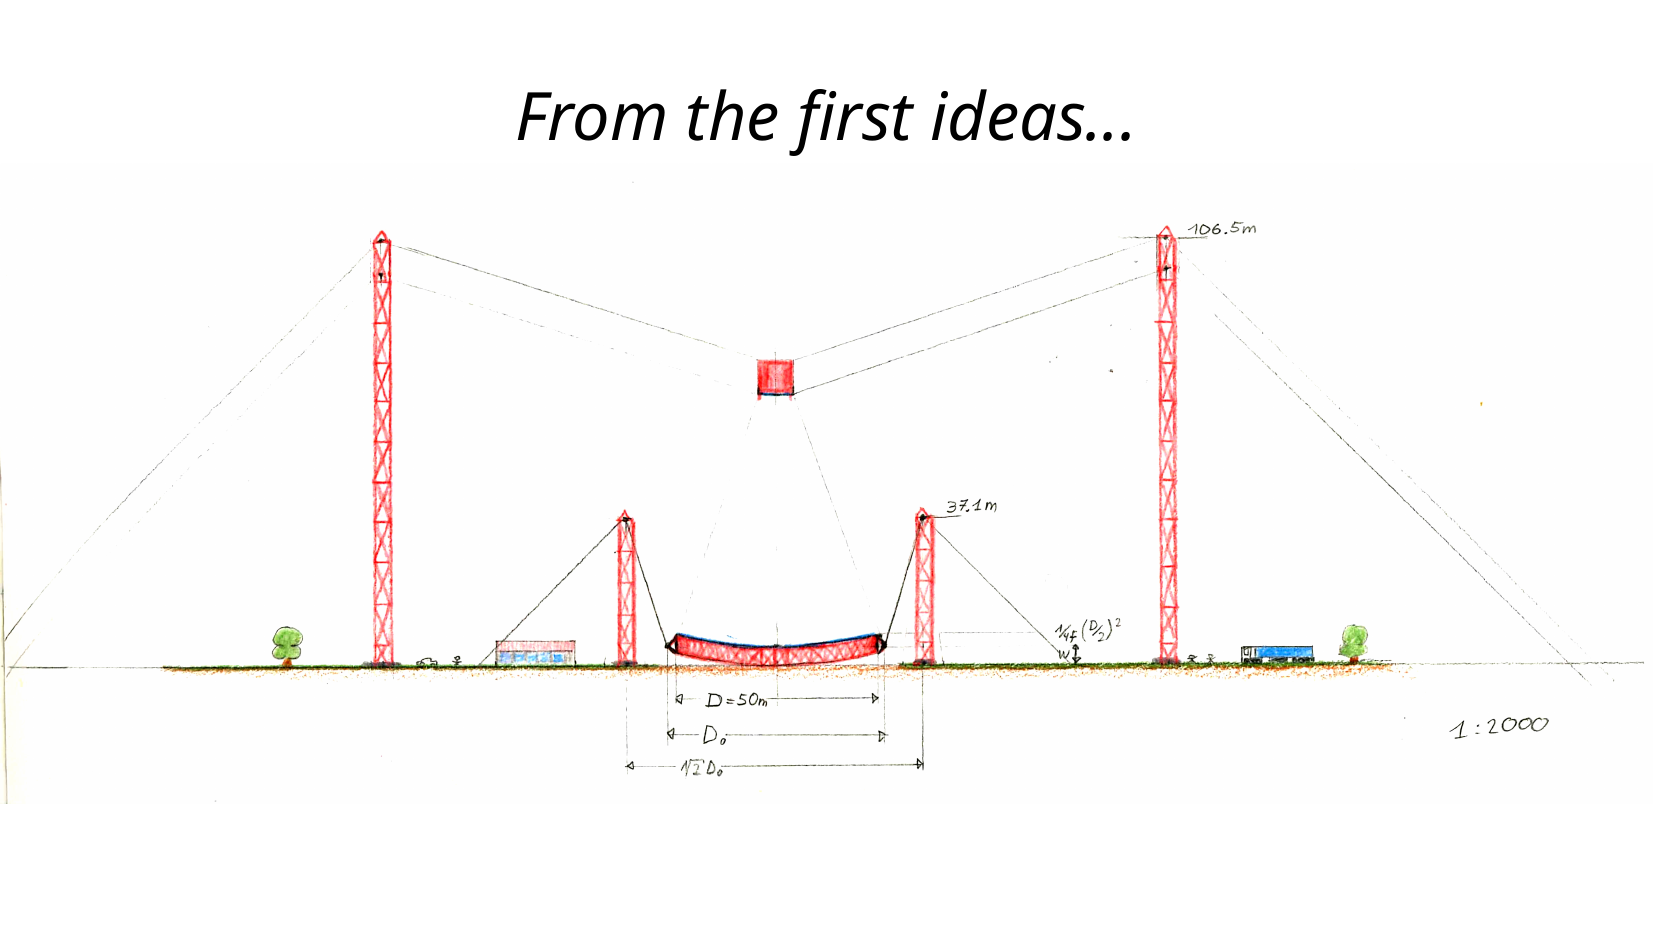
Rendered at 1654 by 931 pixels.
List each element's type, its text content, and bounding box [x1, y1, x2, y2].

picture [0, 163, 1654, 804]
text_box From the first ideas... [0, 62, 1654, 163]
